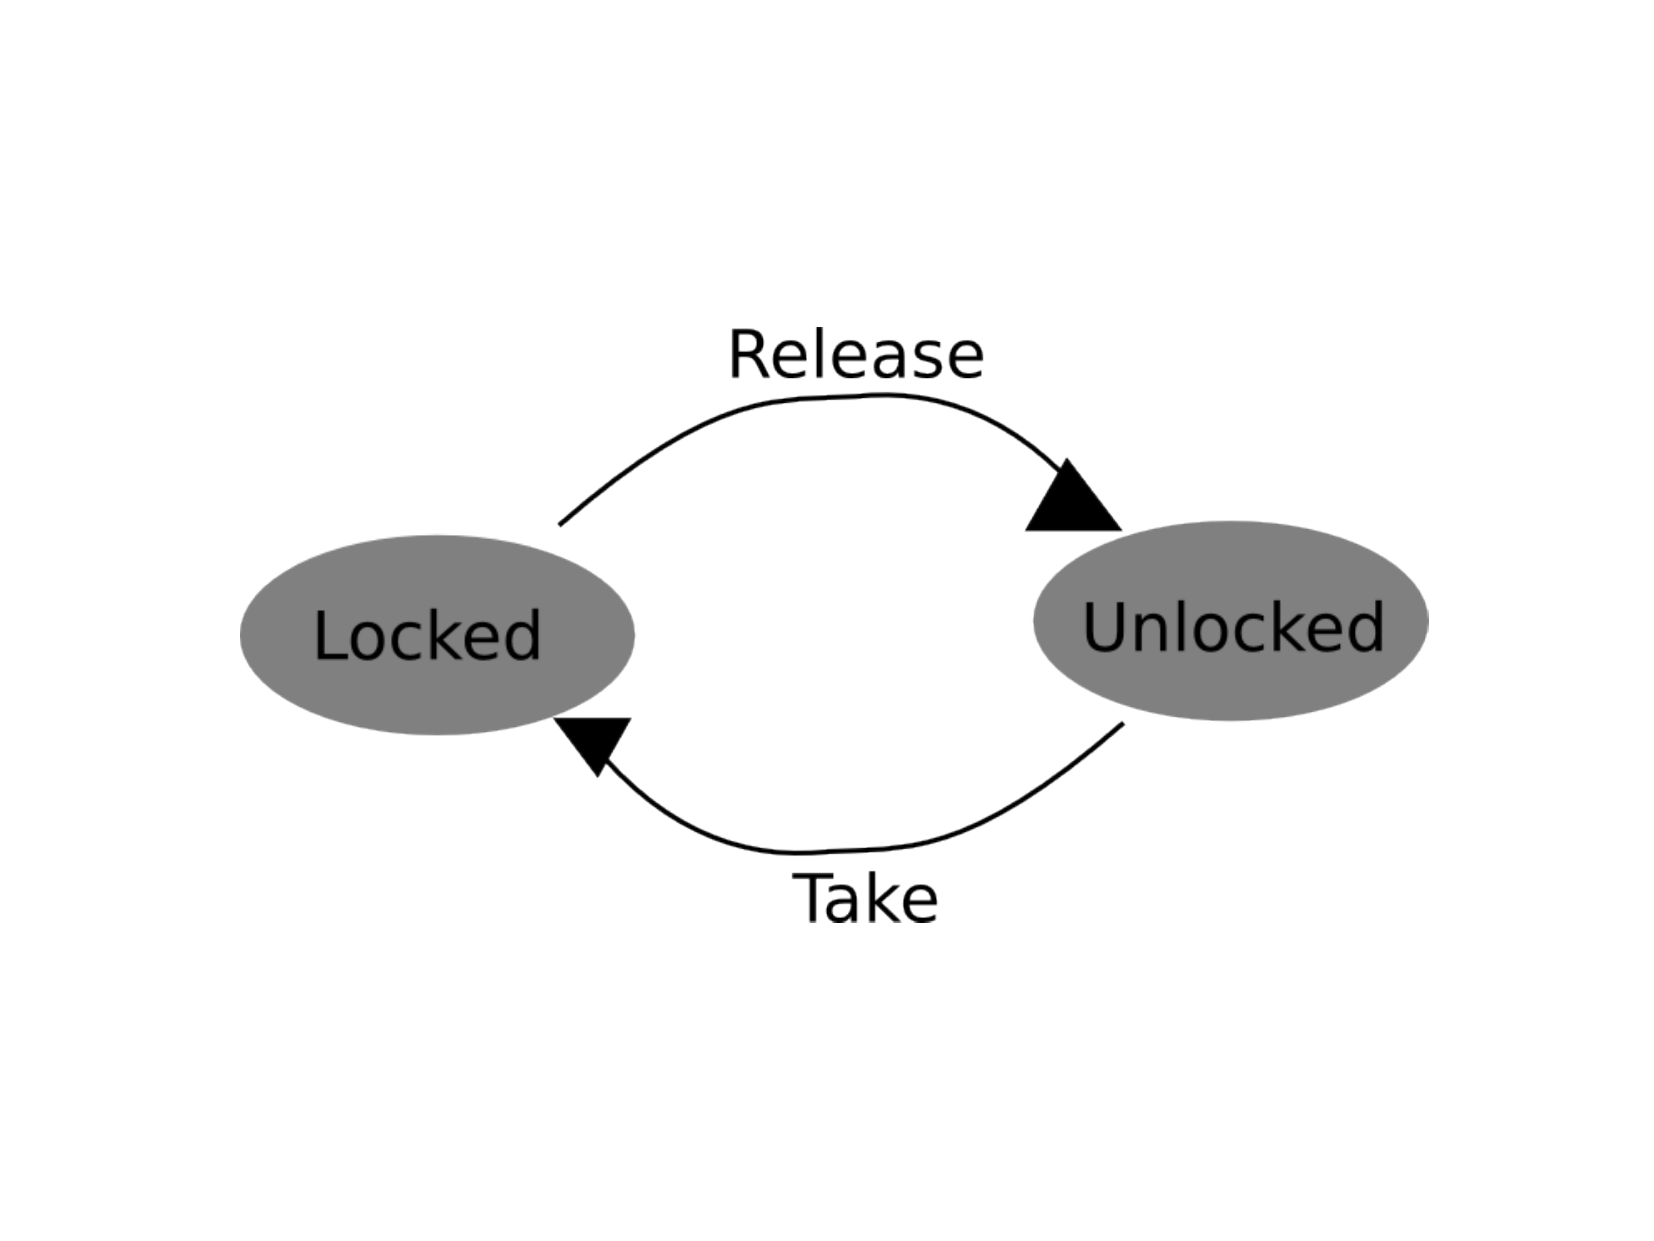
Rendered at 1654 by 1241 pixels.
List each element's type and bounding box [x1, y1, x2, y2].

picture [240, 327, 1429, 923]
